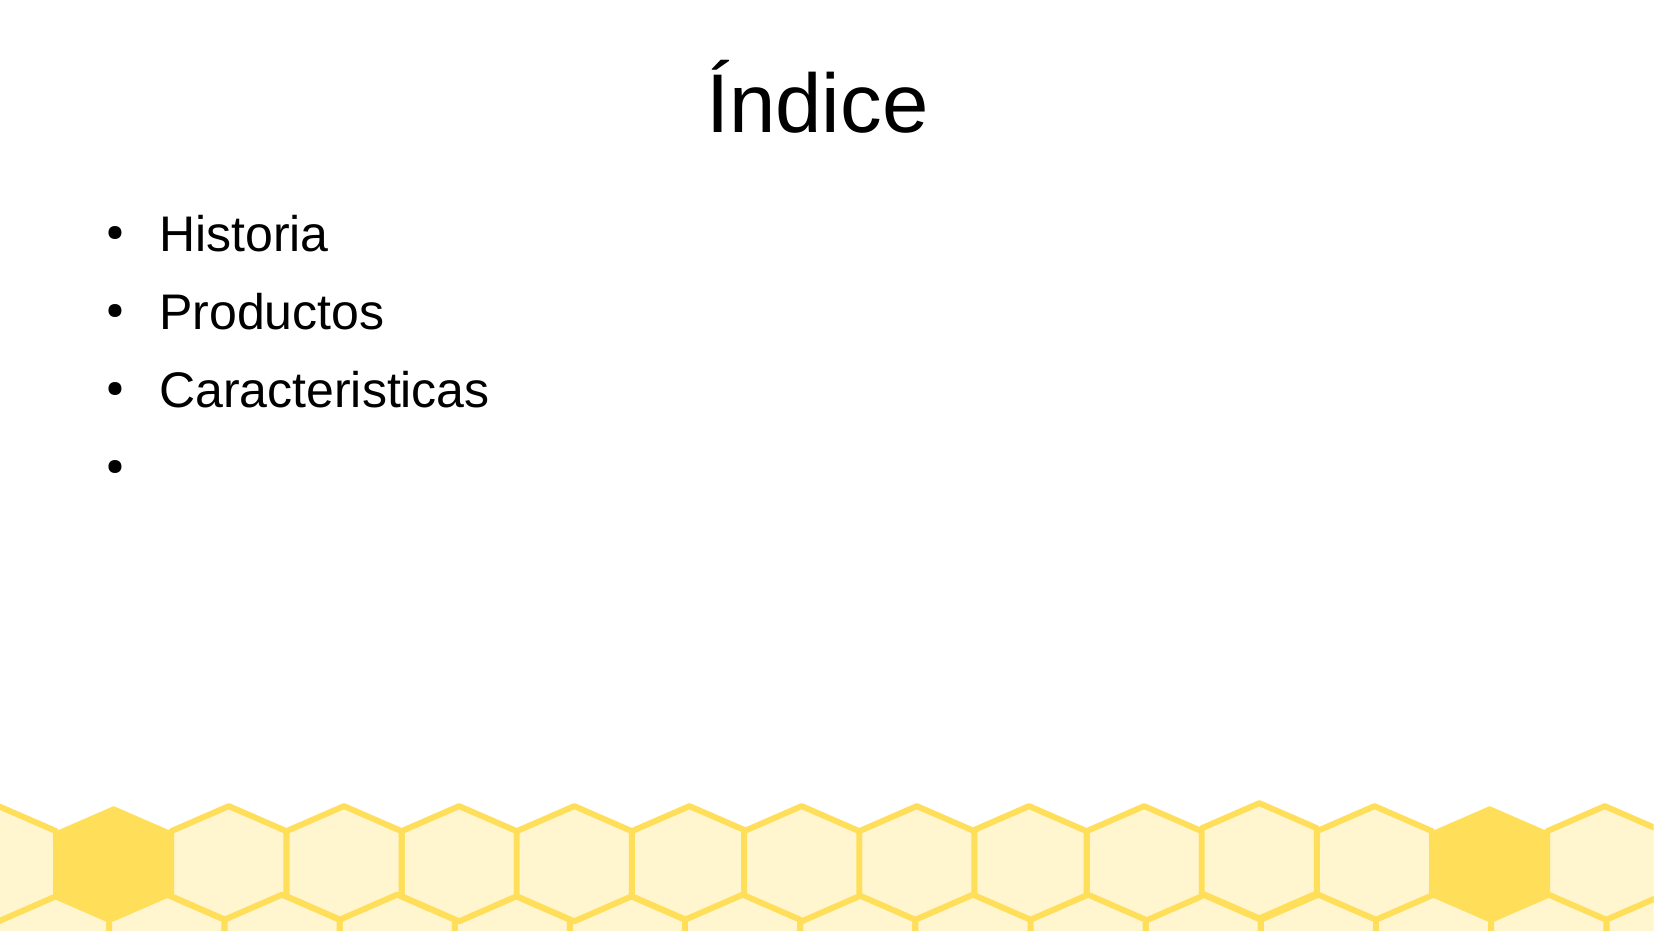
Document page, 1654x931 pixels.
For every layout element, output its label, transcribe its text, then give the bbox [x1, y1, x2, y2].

title Índice [88, 29, 1565, 178]
list Historia Productos Caracteristicas [88, 206, 1565, 739]
